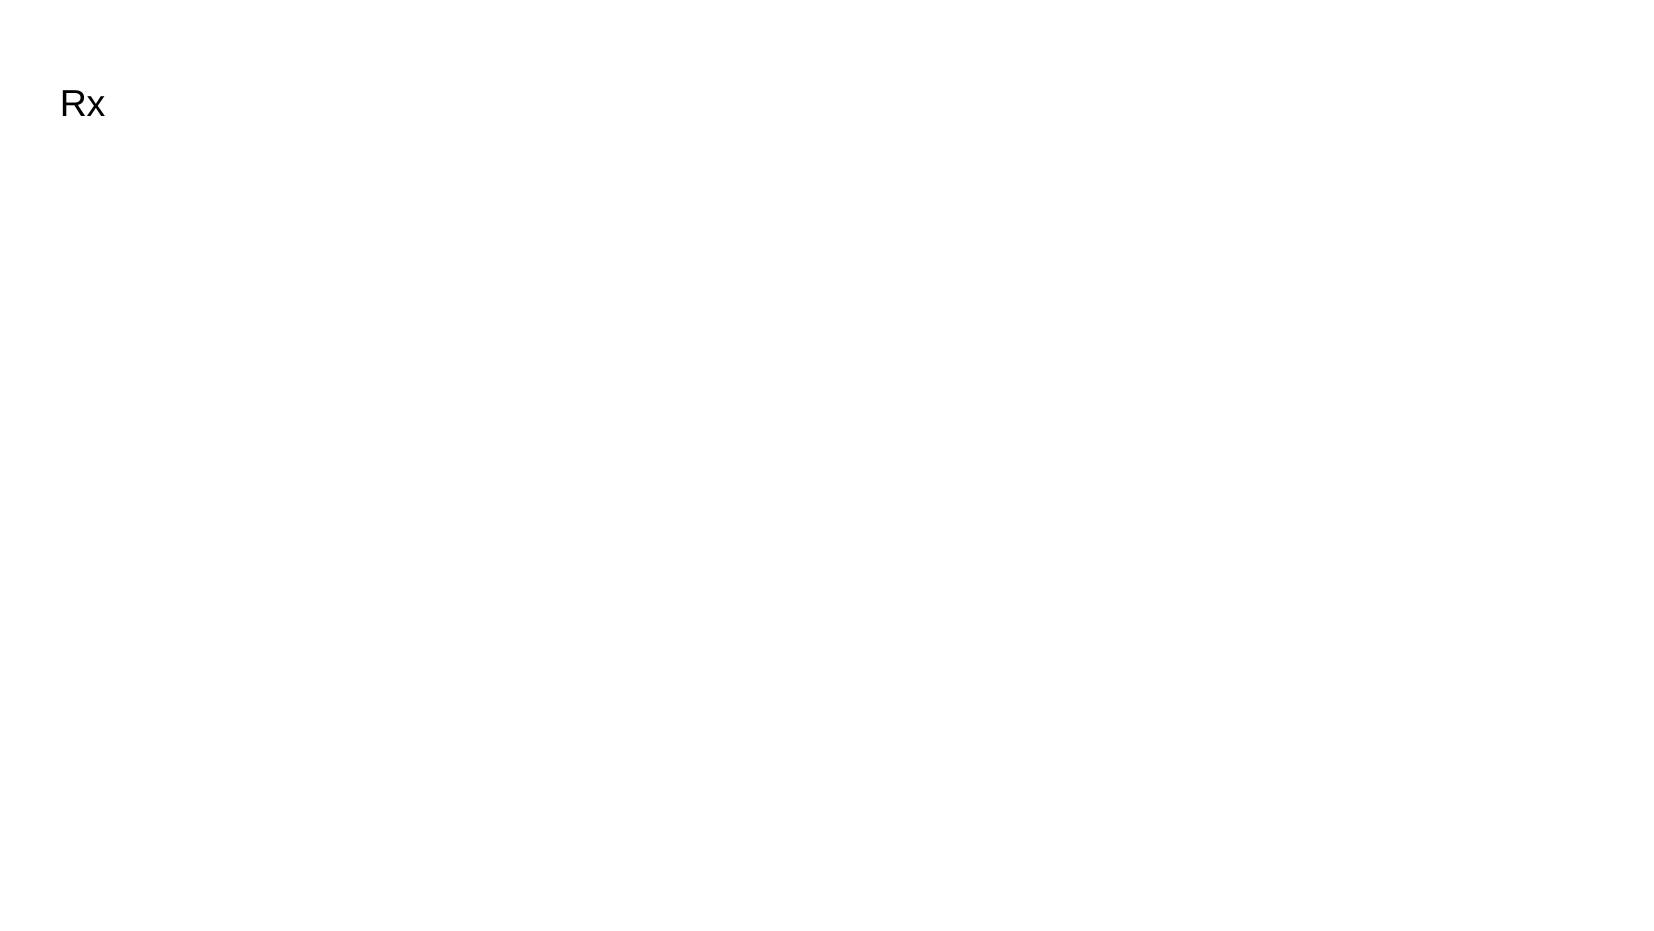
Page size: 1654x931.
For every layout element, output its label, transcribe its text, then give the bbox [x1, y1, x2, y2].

text_box Rx [45, 74, 121, 132]
